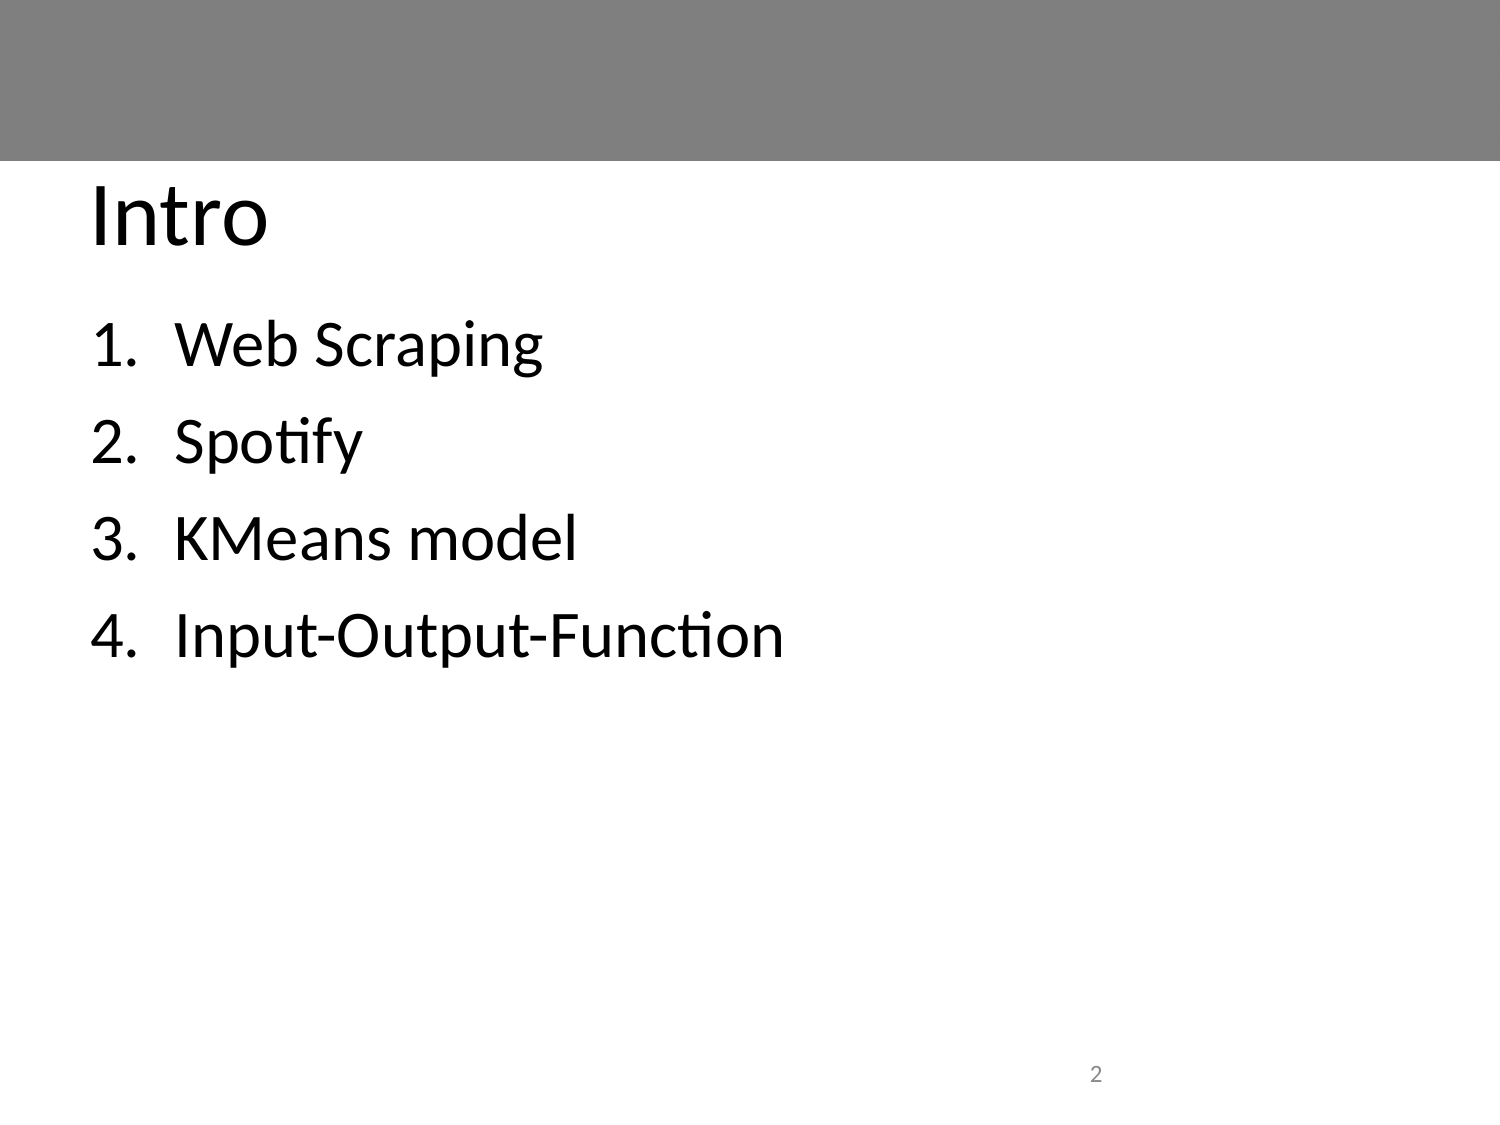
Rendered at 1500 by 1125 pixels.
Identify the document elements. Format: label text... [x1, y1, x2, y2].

title Intro [74, 161, 1425, 303]
picture [0, 0, 1500, 161]
list Web Scraping Spotify KMeans model Input-Output-Function [75, 292, 1426, 1036]
text_box [1074, 1042, 1426, 1103]
